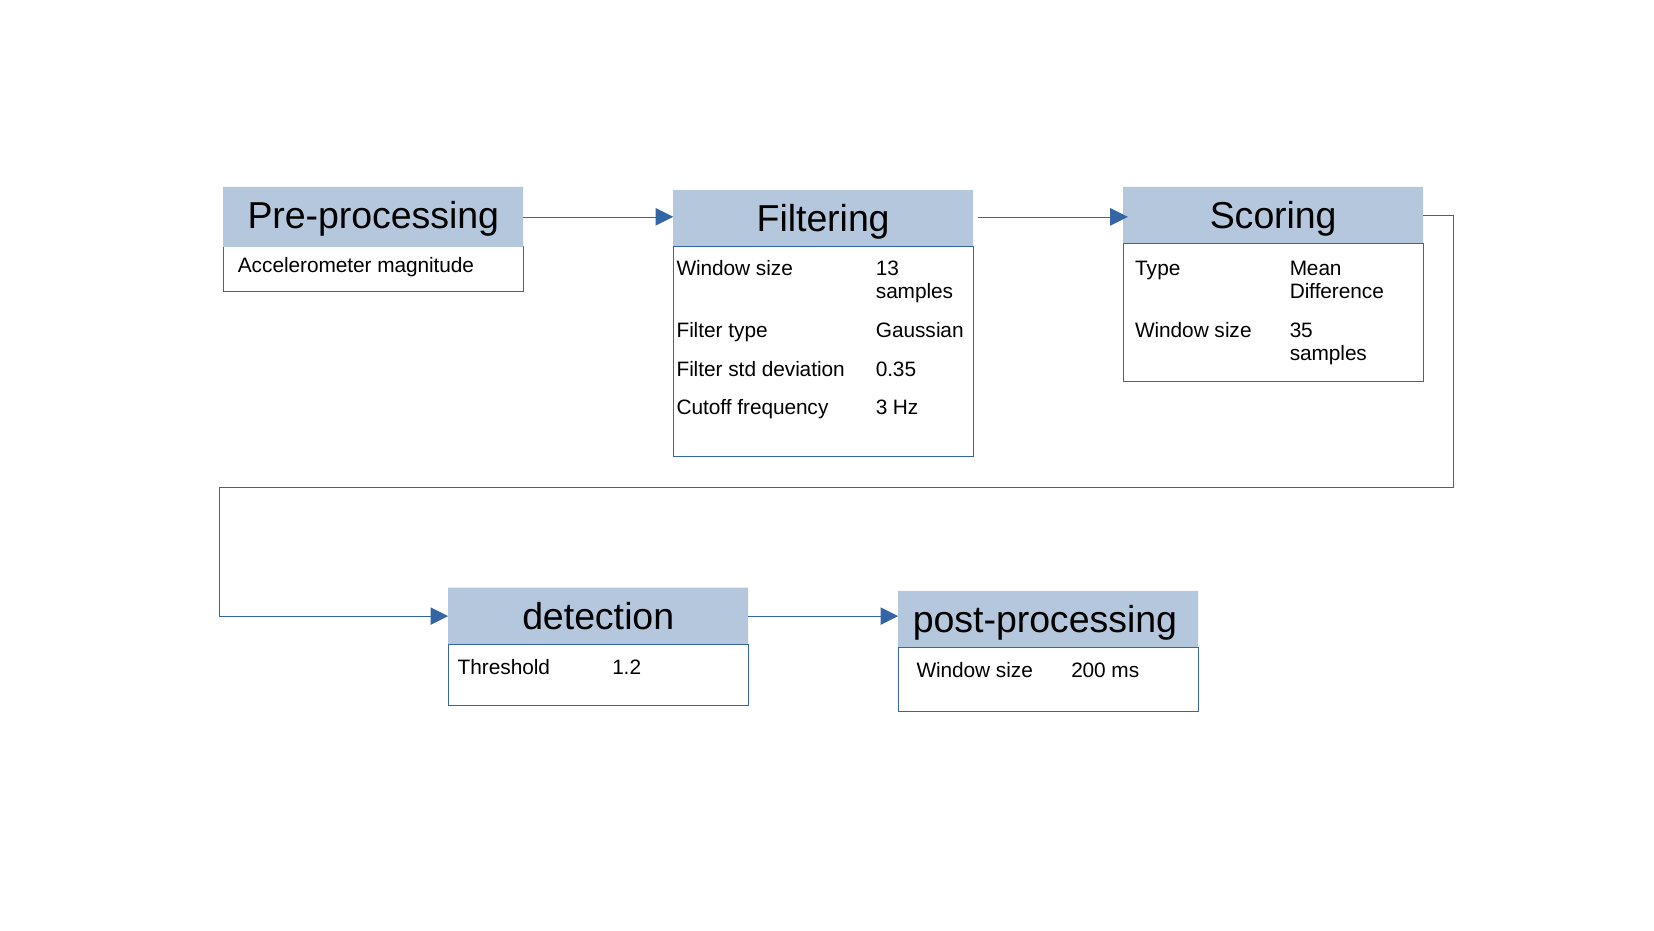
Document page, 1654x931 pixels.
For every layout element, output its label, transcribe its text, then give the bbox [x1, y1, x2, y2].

table_header Mean Difference [1276, 250, 1408, 311]
table_header Type [1124, 250, 1275, 311]
table_header Window size [674, 250, 861, 311]
text_box Accelerometer magnitude [223, 246, 520, 285]
table_header 13 samples [974, 250, 983, 311]
text_box Filtering [673, 190, 974, 246]
table_cell Cutoff frequency [663, 389, 673, 427]
table_header Window size [903, 652, 1056, 708]
text_box detection [448, 587, 749, 644]
text_box post-processing [898, 590, 1199, 647]
table_cell Window size [1124, 312, 1275, 373]
table_cell 0.35 [862, 351, 973, 388]
table_cell 0.35 [974, 351, 983, 388]
table_cell Gaussian [862, 312, 973, 350]
text_box Pre-processing [223, 186, 524, 247]
table_cell Gaussian [974, 312, 983, 350]
table_cell Cutoff frequency [674, 389, 861, 427]
table_cell 35 samples [1276, 312, 1408, 373]
table_cell 3 Hz [974, 389, 983, 427]
table_cell 3 Hz [862, 389, 973, 427]
table_header Threshold [444, 649, 448, 705]
text_box [223, 247, 524, 292]
table_header 13 samples [862, 250, 973, 311]
text_box Scoring [1123, 186, 1424, 243]
table_cell Filter std deviation [674, 351, 861, 388]
table_header 1.2 [598, 649, 730, 705]
table_cell Filter type [663, 312, 673, 350]
table_cell Filter type [674, 312, 861, 350]
table_header Threshold [449, 649, 597, 705]
table_header 200 ms [1057, 652, 1189, 708]
table_header Window size [663, 250, 673, 311]
